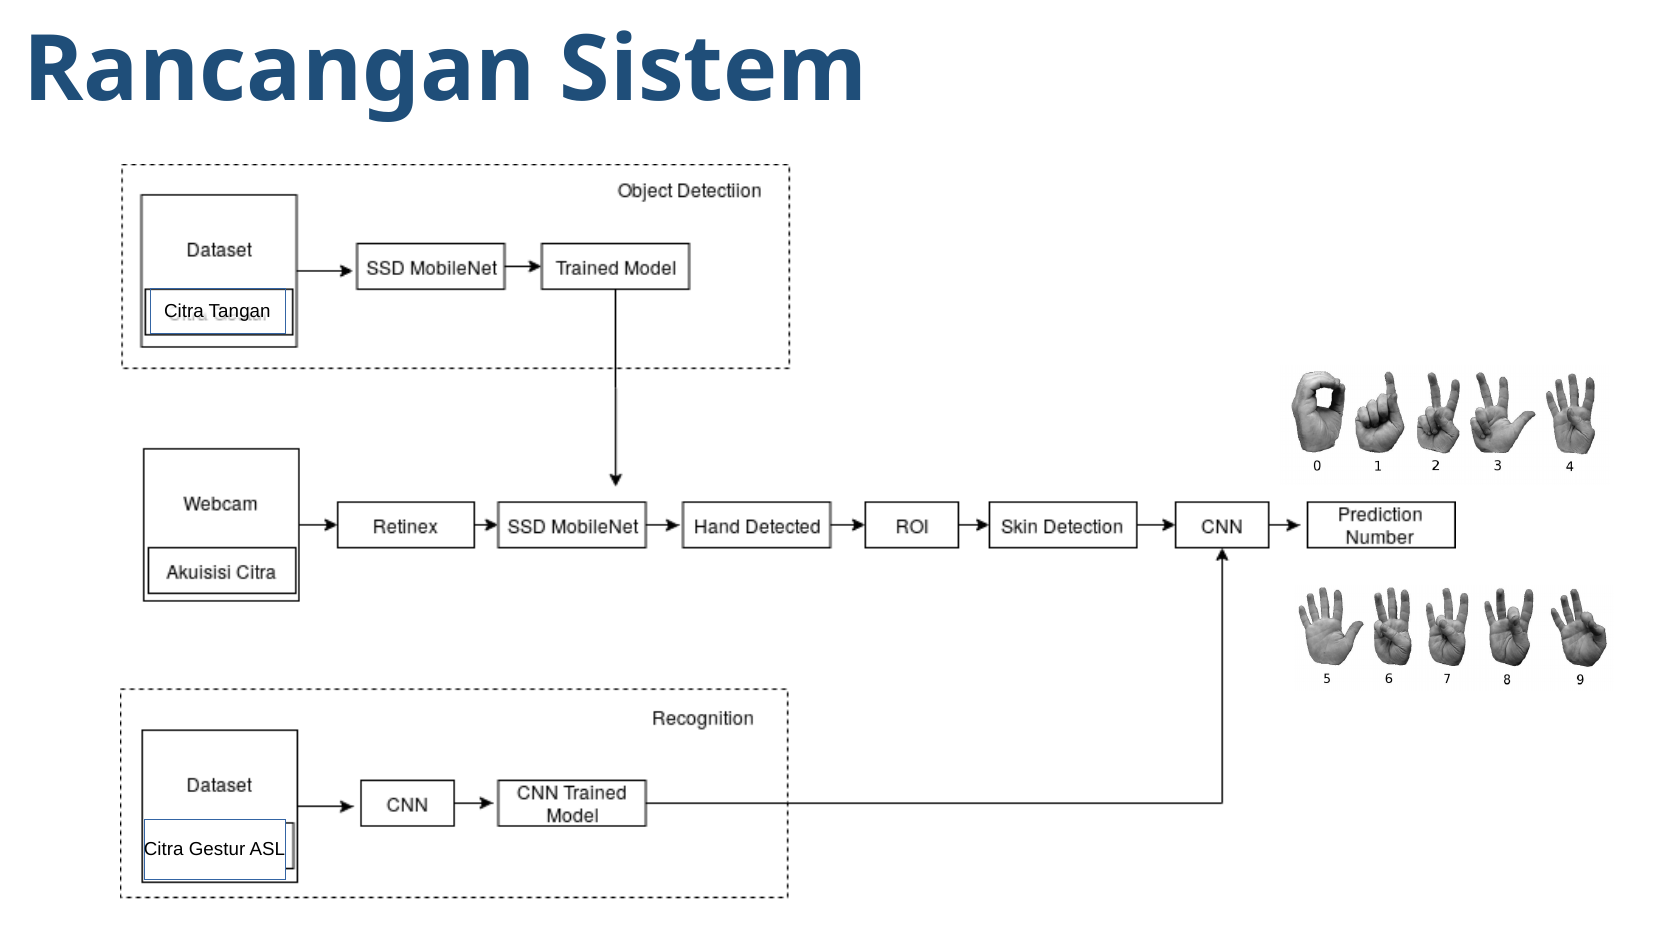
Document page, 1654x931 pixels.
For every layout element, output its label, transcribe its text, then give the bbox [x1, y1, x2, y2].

title Rancangan Sistem [23, 11, 1589, 119]
text_box Citra Gestur ASL [144, 819, 286, 880]
text_box Citra Tangan [150, 288, 286, 334]
picture [120, 164, 1631, 901]
